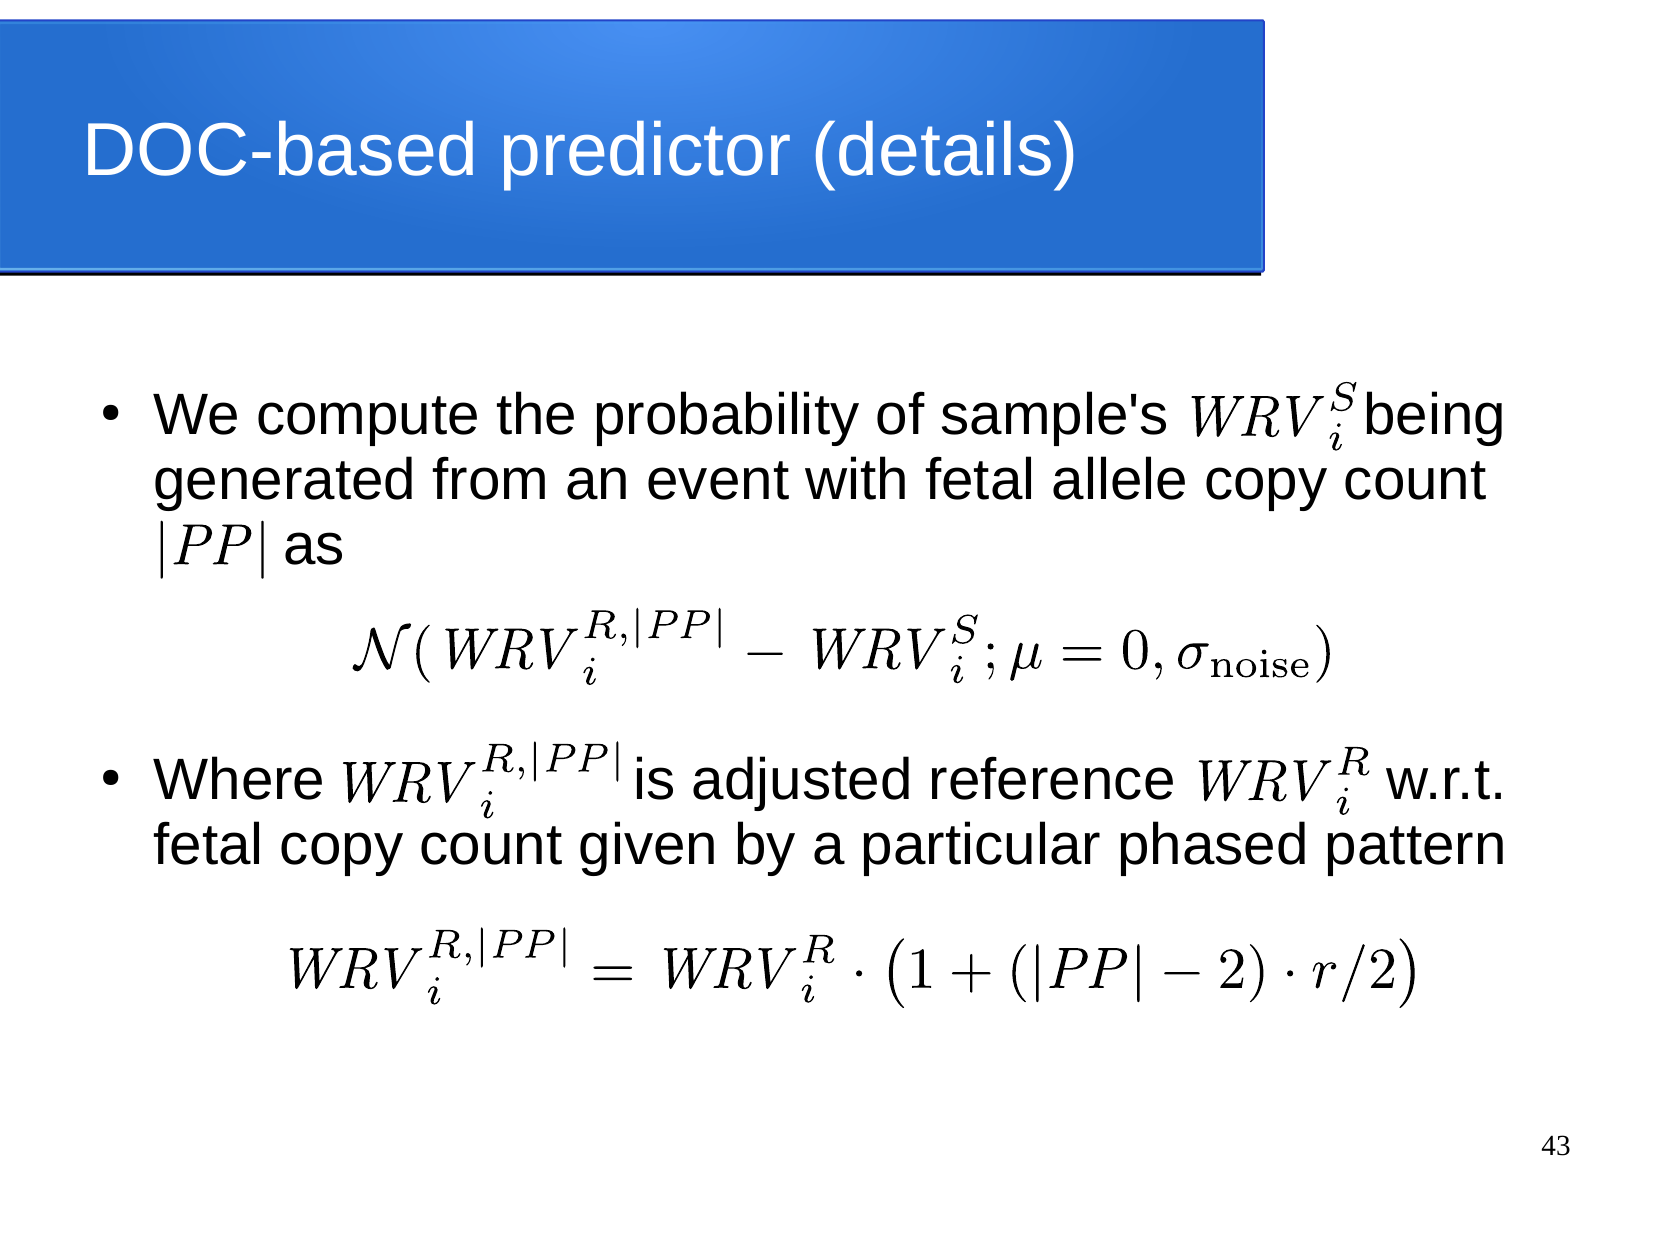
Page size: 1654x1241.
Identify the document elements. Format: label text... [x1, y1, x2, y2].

title DOC-based predictor (details) [82, 47, 1235, 252]
text_box [277, 927, 1424, 1009]
text_box [352, 607, 1336, 686]
text_box [153, 520, 271, 579]
list We compute the probability of sample's being generated from an event with fetal allele copy count as Where is adjusted reference w.r.t. fetal copy count given by a particular phased pattern [82, 381, 1571, 1102]
text_box [1186, 746, 1371, 815]
text_box [1179, 381, 1359, 451]
text_box [330, 741, 625, 819]
